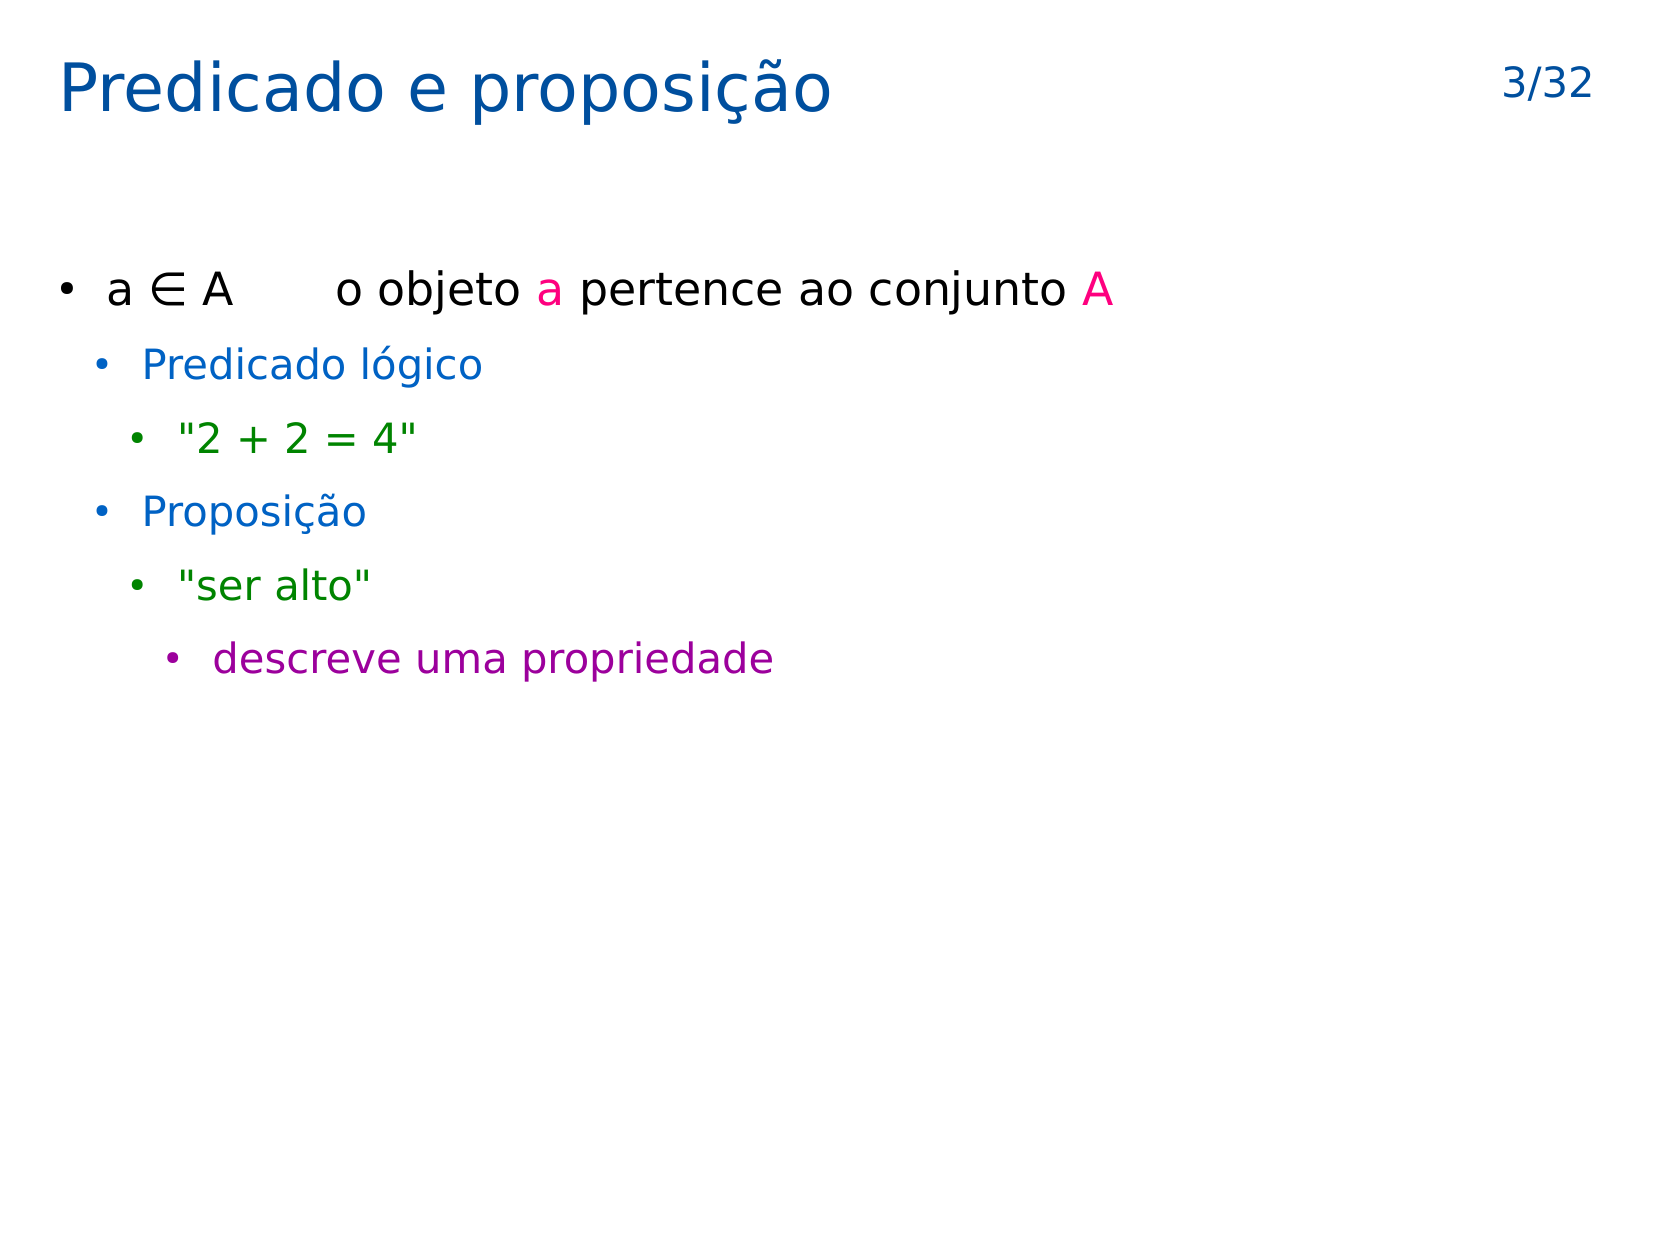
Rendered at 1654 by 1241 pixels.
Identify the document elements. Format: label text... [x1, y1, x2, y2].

list a ∈ A o objeto a pertence ao conjunto A Predicado lógico "2 + 2 = 4" Proposição "ser alto" descreve uma propriedade [59, 236, 1595, 1211]
title Predicado e proposição [59, 29, 1625, 148]
